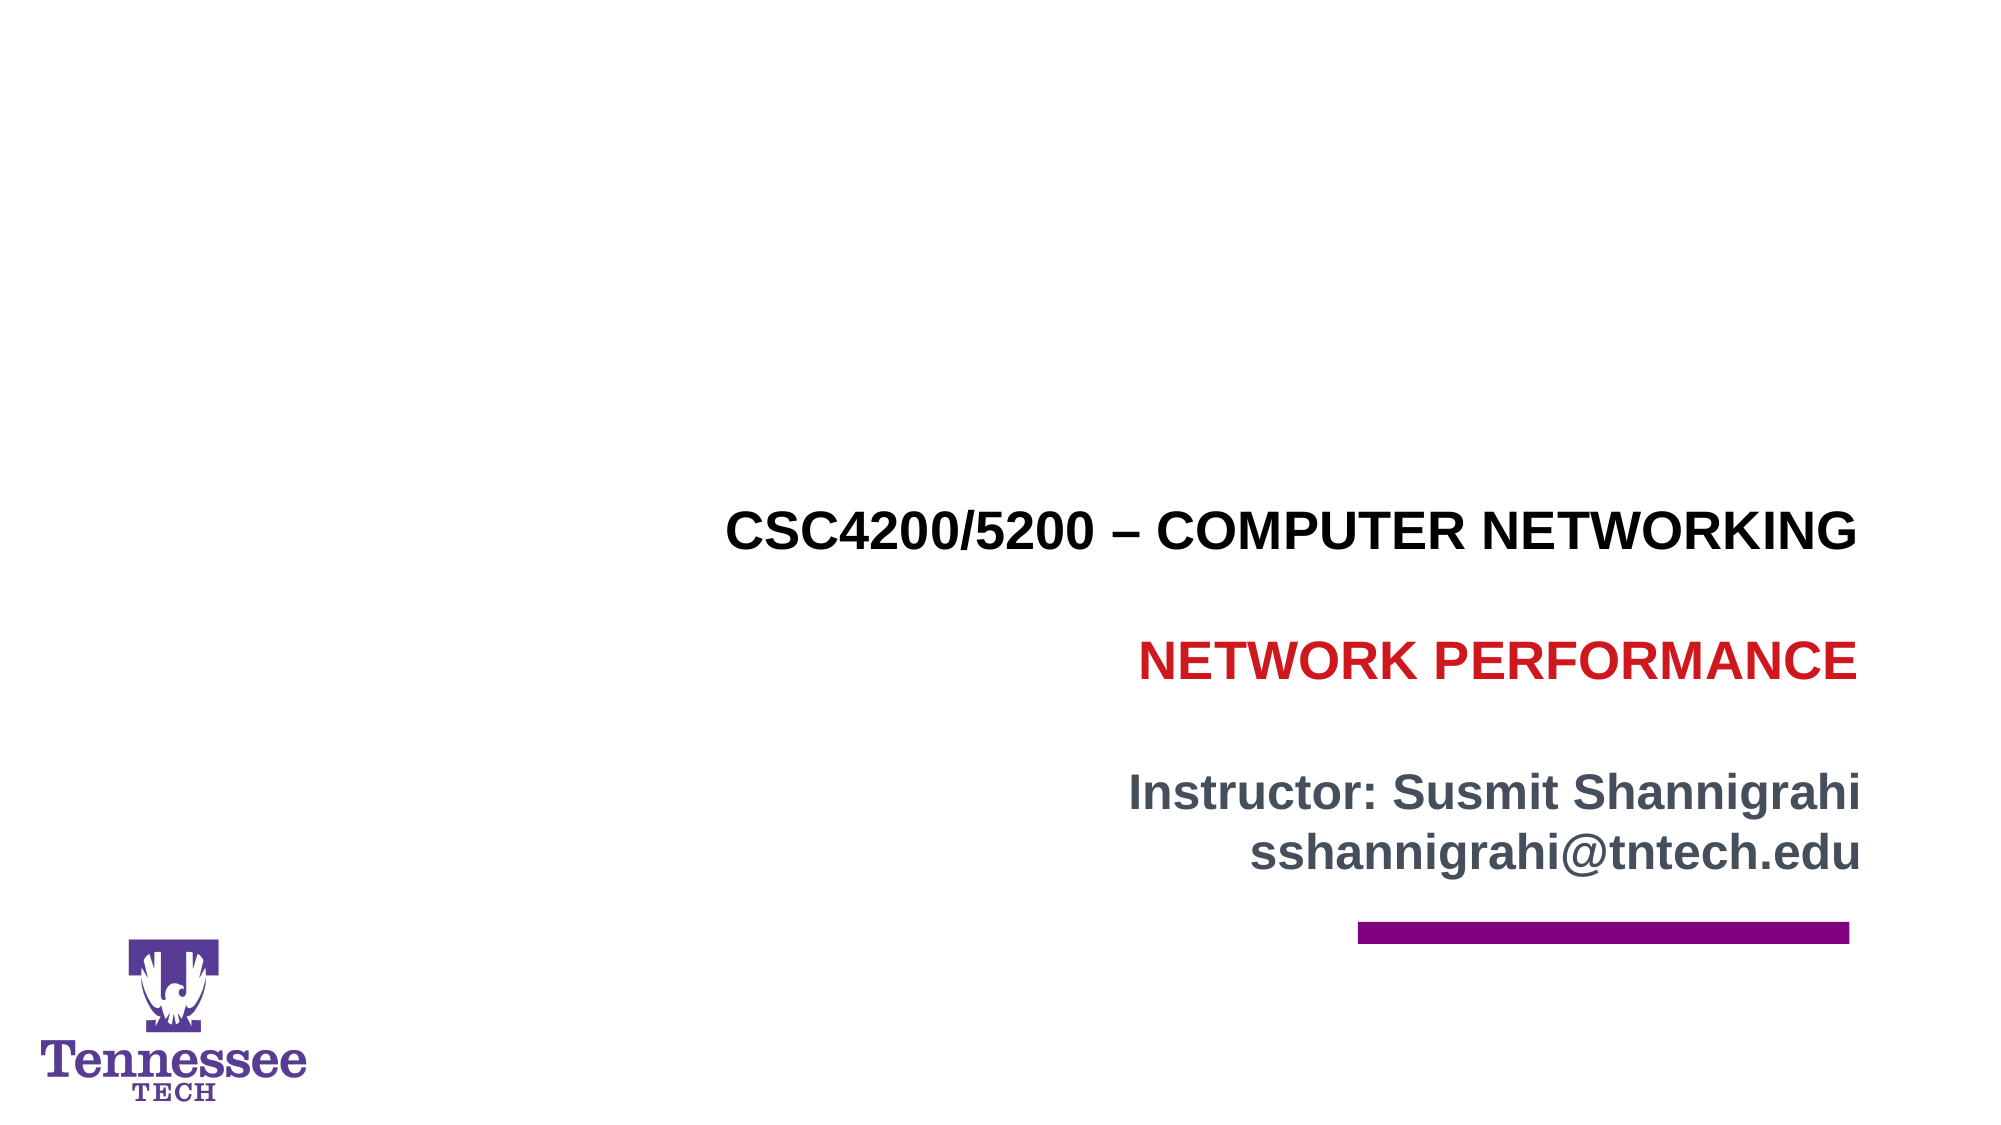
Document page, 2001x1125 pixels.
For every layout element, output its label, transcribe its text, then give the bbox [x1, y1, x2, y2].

text_box CSC4200/5200 – Computer Networking Network performance [30, 404, 1875, 706]
picture [16, 914, 331, 1122]
text_box Instructor: Susmit Shannigrahi sshannigrahi@tntech.edu [462, 886, 1877, 1075]
